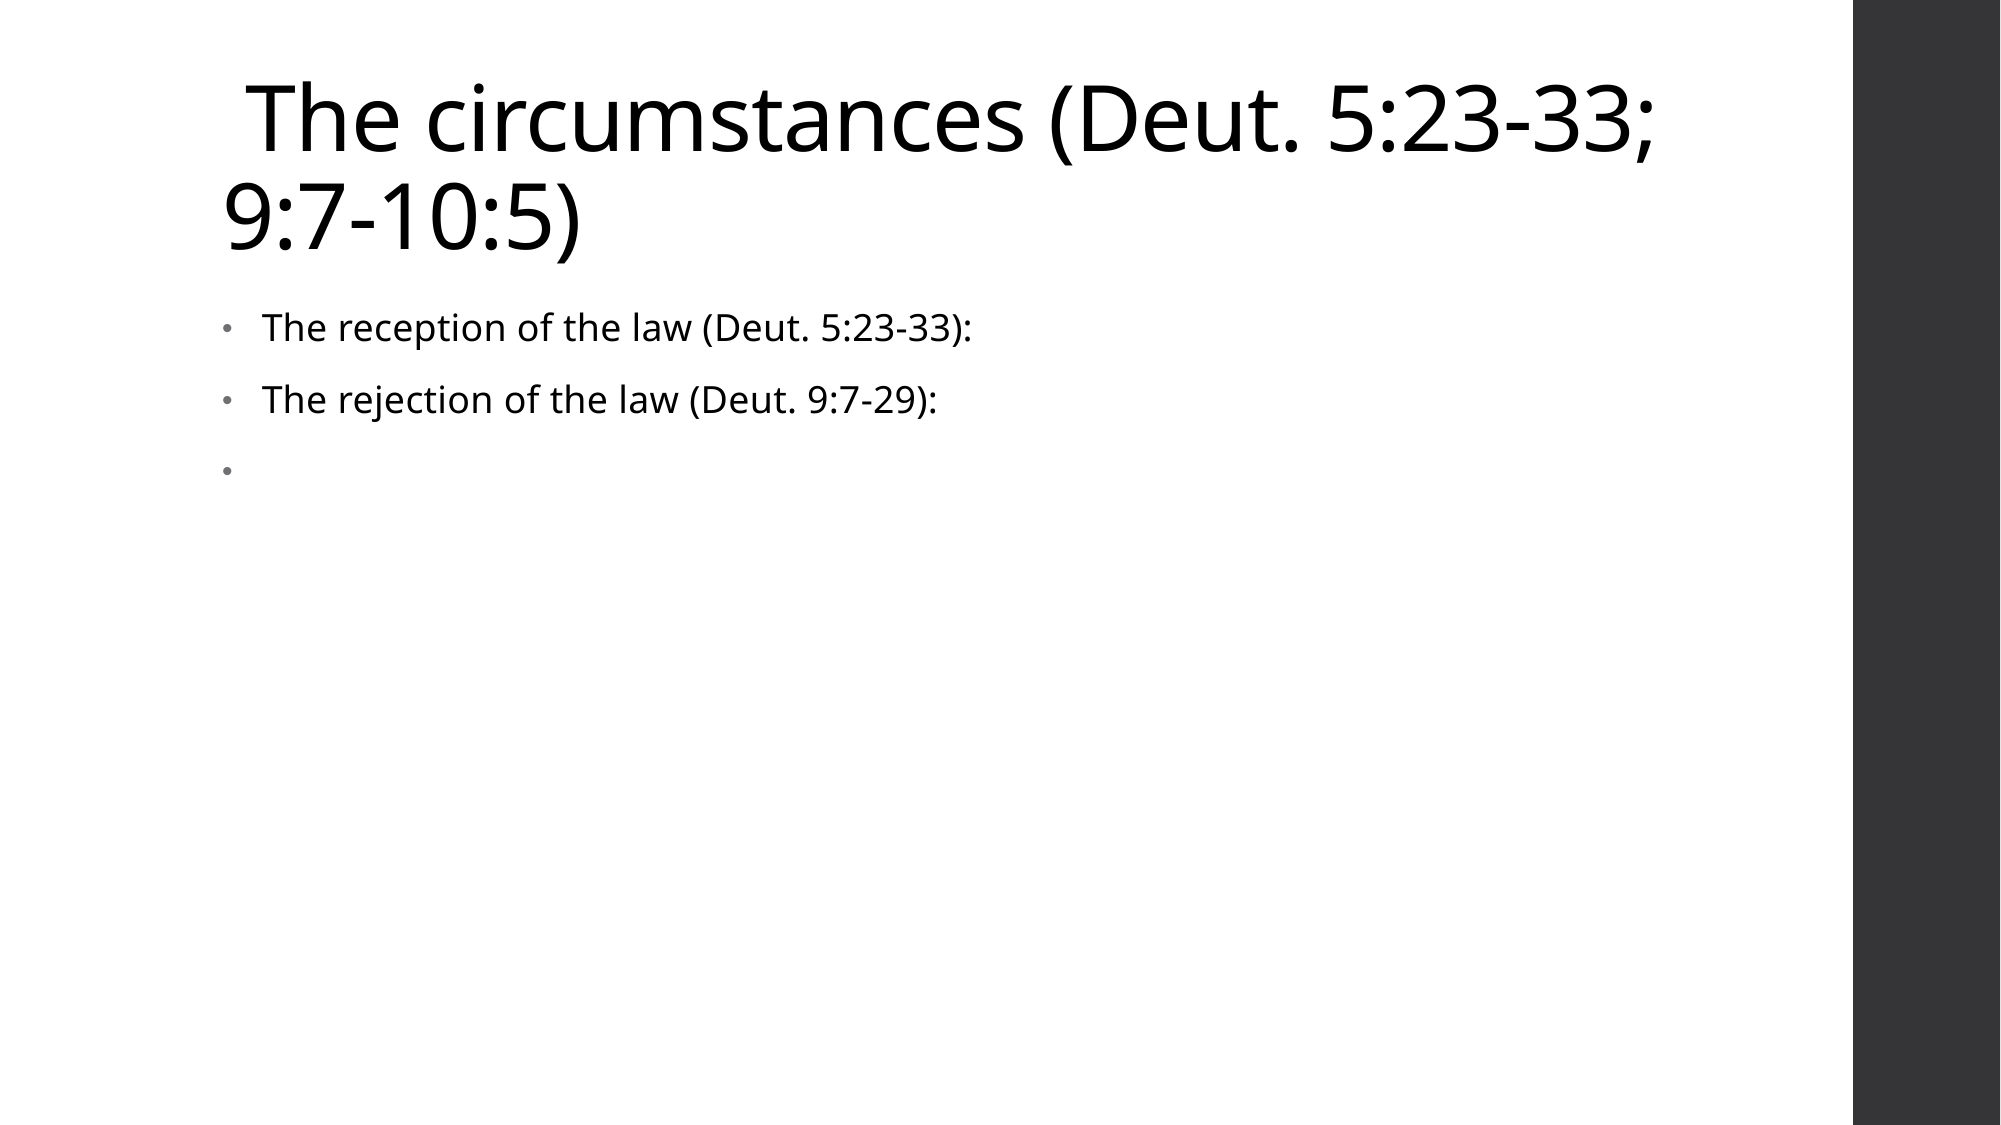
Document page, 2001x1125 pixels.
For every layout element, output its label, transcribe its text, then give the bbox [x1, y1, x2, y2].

title The circumstances (Deut. 5:23-33; 9:7-10:5) [206, 60, 1797, 278]
list The reception of the law (Deut. 5:23-33): The rejection of the law (Deut. 9:7-29): [206, 299, 1617, 1014]
